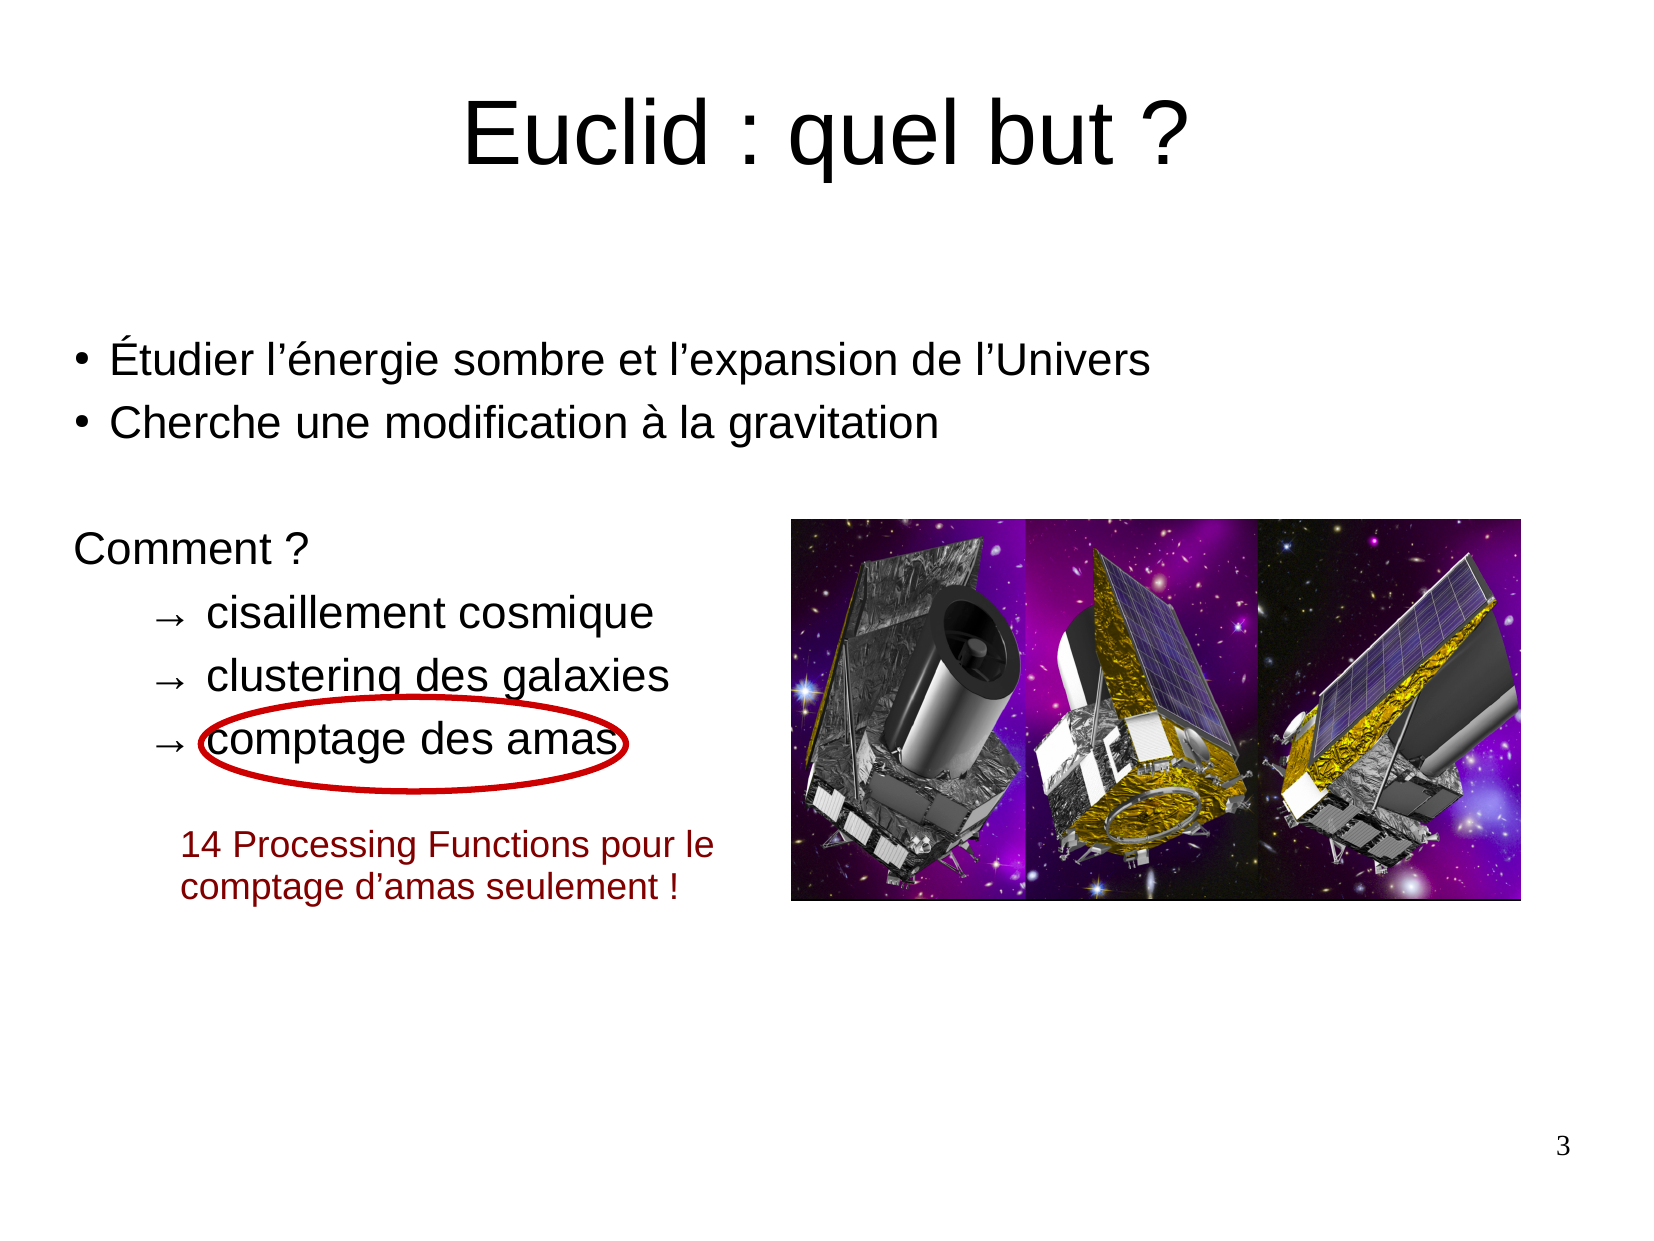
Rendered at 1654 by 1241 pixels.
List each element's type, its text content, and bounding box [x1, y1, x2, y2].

text_box 14 Processing Functions pour le comptage d’amas seulement ! [165, 815, 733, 957]
title Euclid : quel but ? [82, 52, 1571, 200]
text_box Étudier l’énergie sombre et l’expansion de l’Univers Cherche une modification à la gravitation Comment ? → cisaillement cosmique → clustering des galaxies → comptage des amas [59, 200, 1583, 985]
